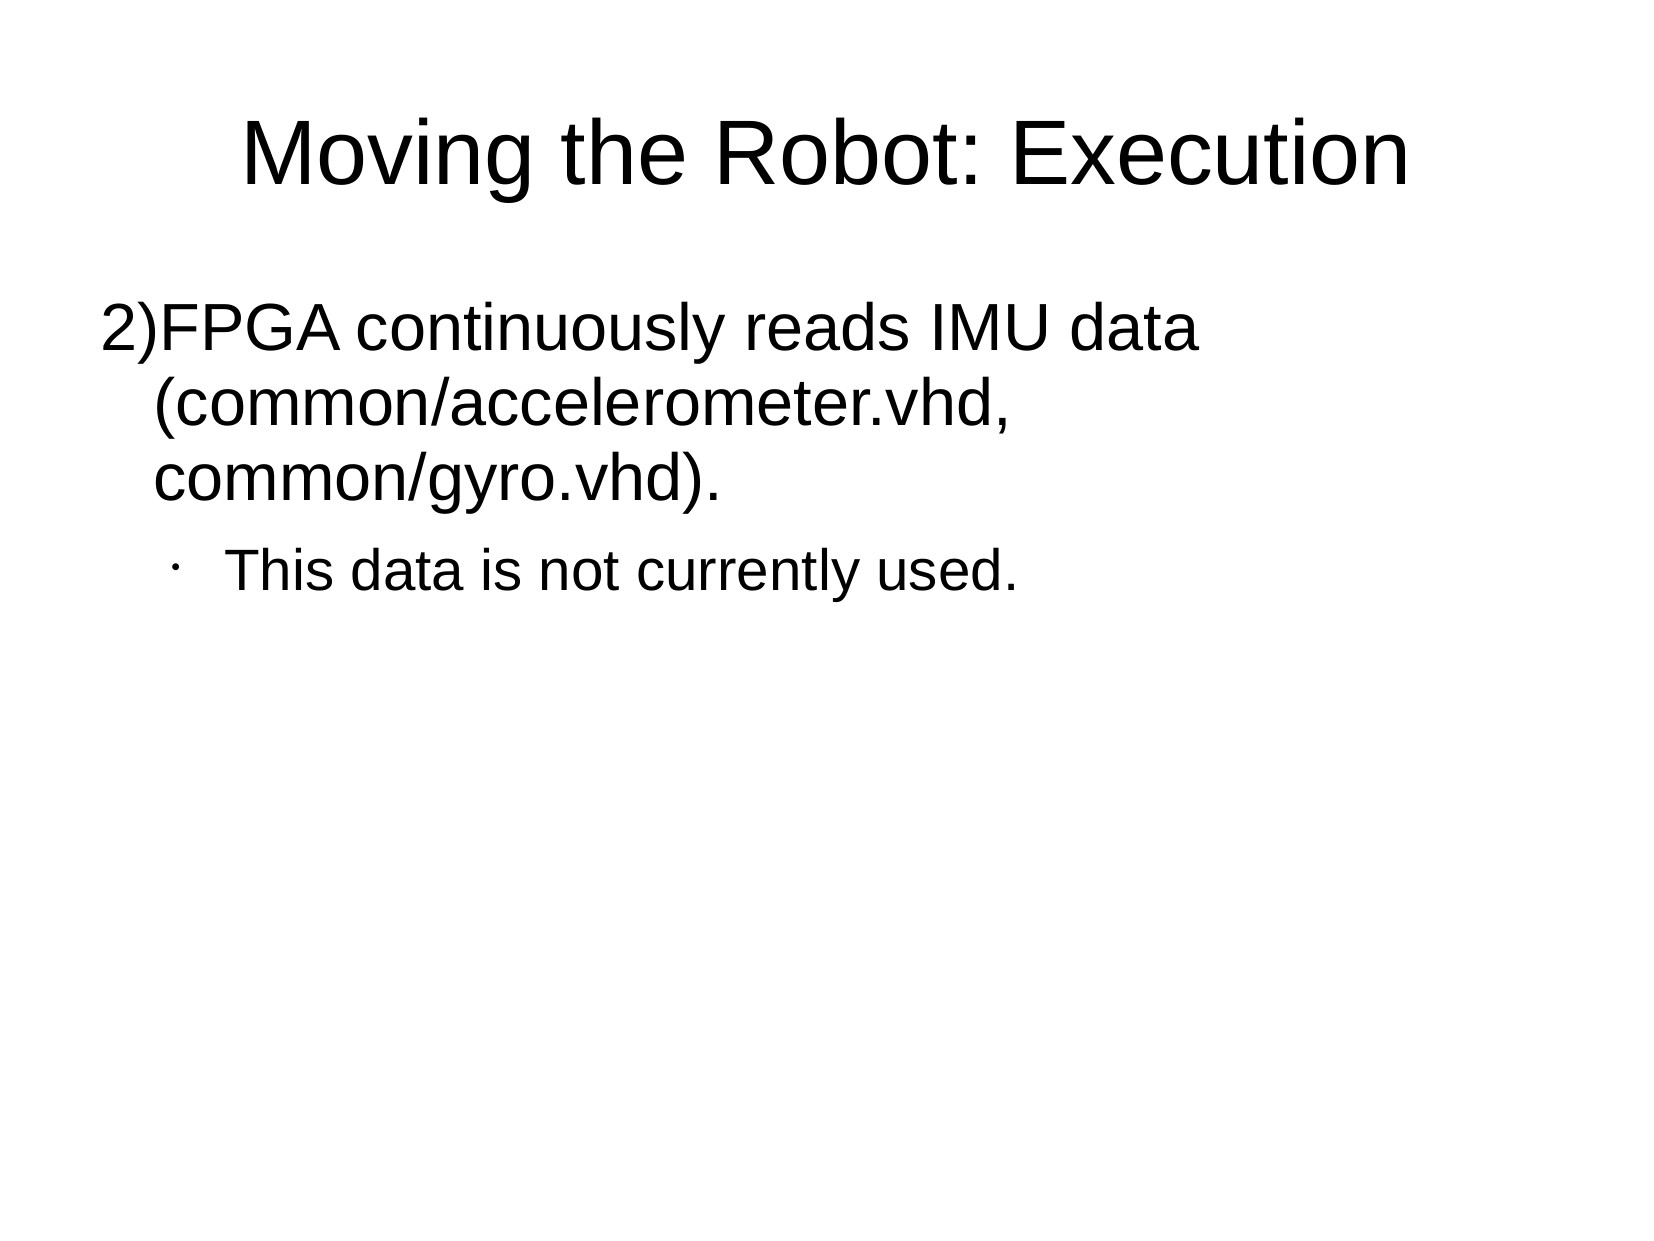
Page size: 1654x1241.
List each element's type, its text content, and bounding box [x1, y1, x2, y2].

list FPGA continuously reads IMU data (common/accelerometer.vhd, common/gyro.vhd). This data is not currently used. [82, 290, 1571, 1010]
title Moving the Robot: Execution [82, 49, 1571, 257]
